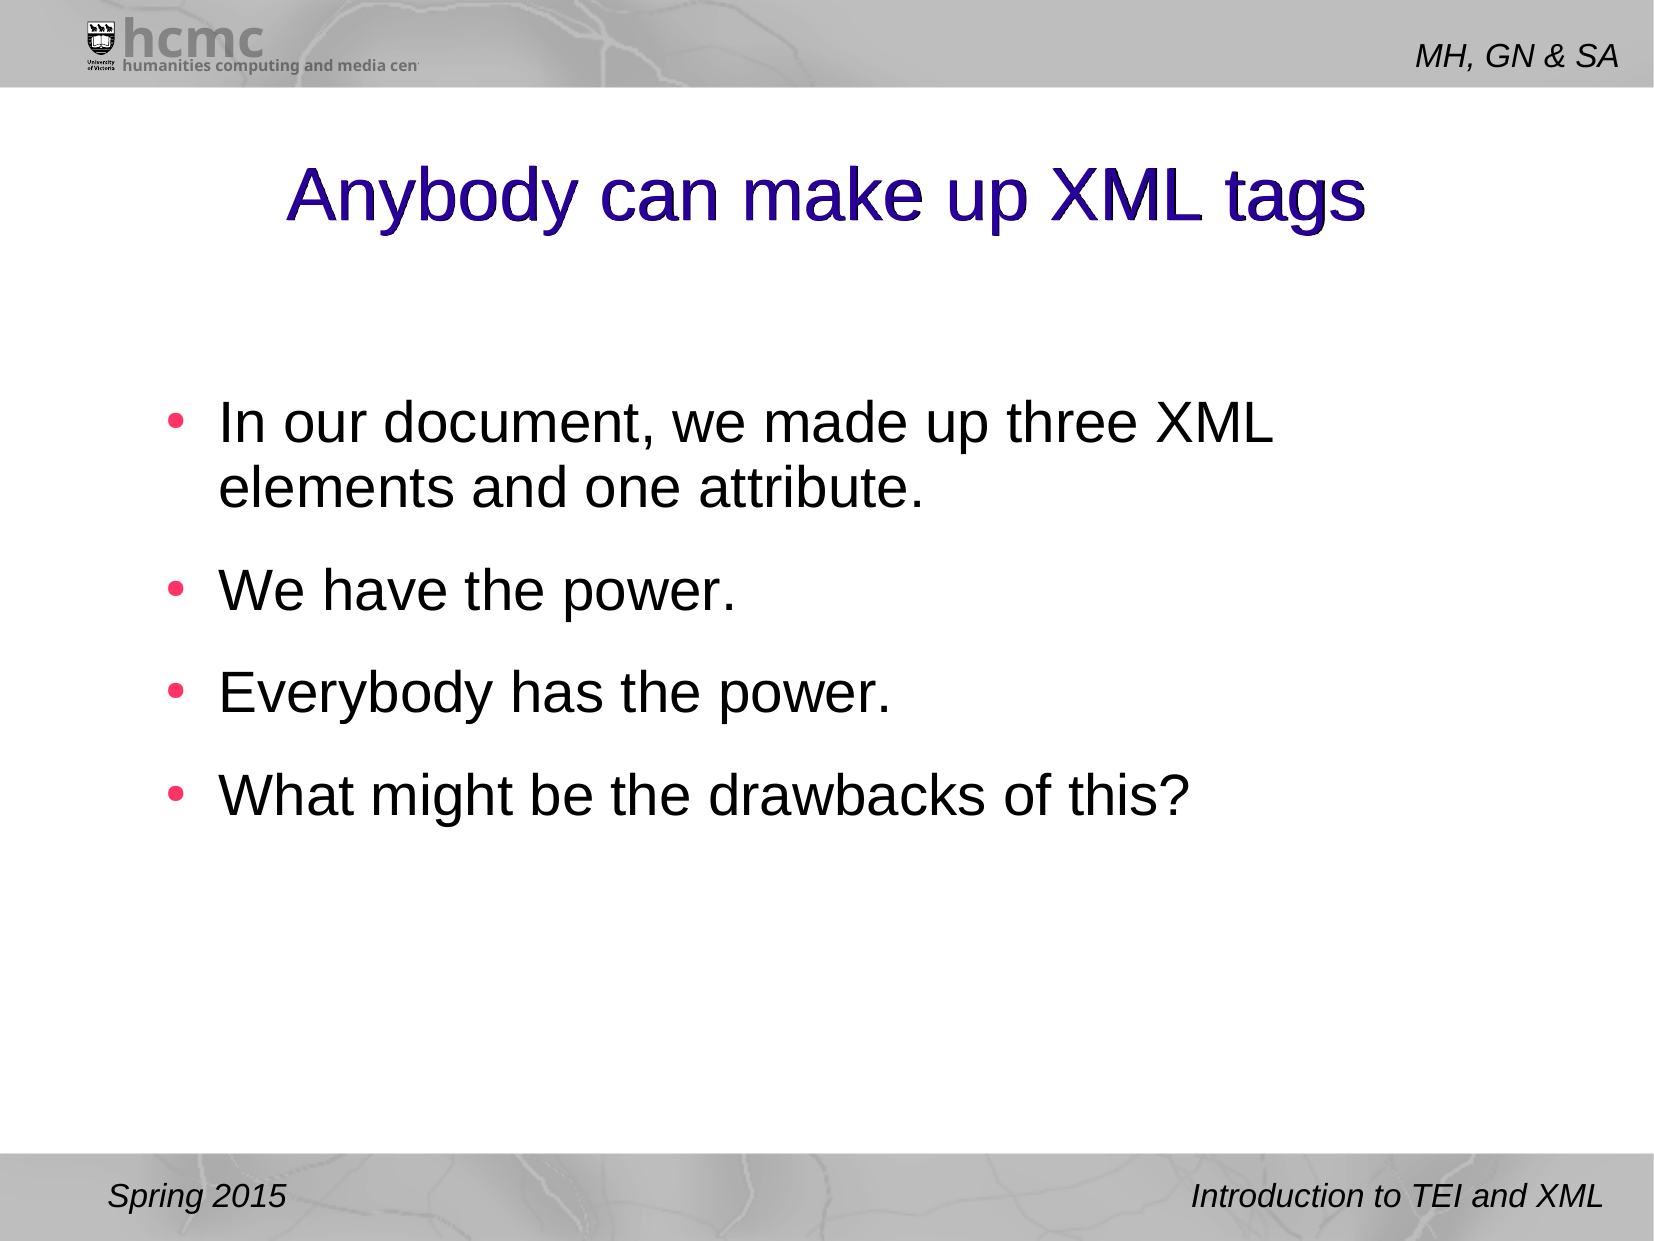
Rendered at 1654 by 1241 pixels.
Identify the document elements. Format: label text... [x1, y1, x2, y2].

picture [0, 0, 1654, 1241]
list In our document, we made up three XML elements and one attribute. We have the power. Everybody has the power. What might be the drawbacks of this? [147, 390, 1506, 1045]
title Anybody can make up XML tags [118, 90, 1536, 298]
